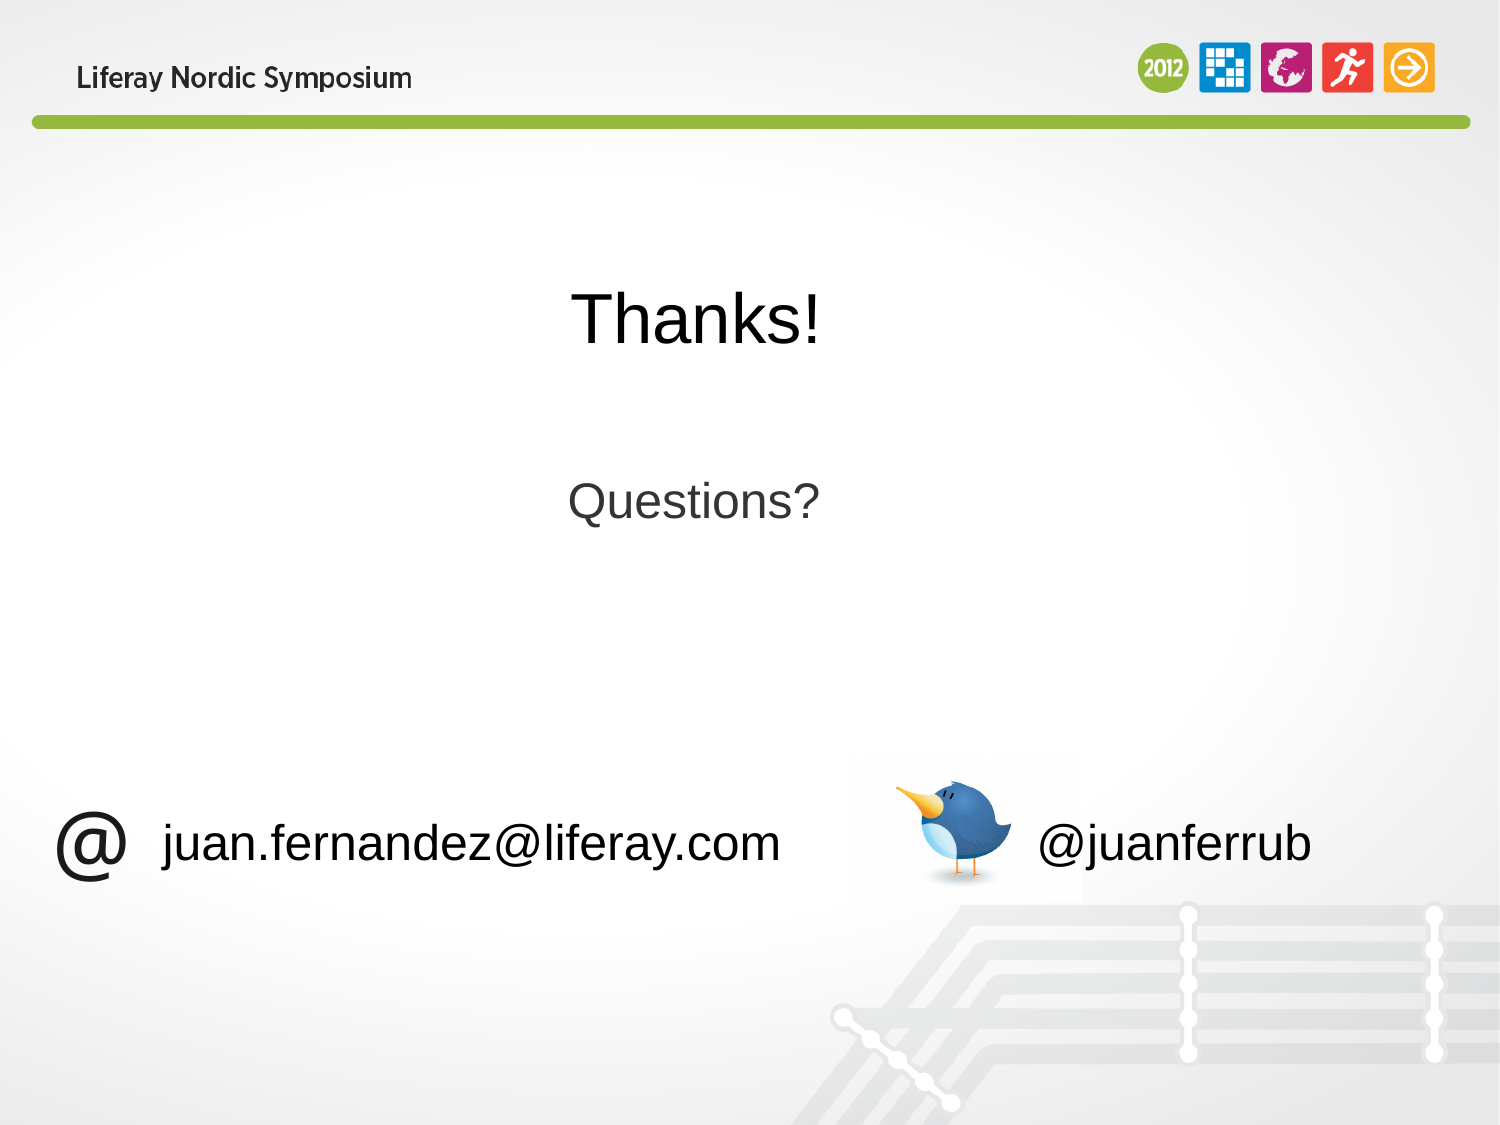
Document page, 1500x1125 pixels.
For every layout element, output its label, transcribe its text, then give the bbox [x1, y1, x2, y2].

text_box @juanferrub [1021, 803, 1406, 874]
picture [0, 0, 1500, 1125]
text_box juan.fernandez@liferay.com [147, 803, 798, 898]
text_box @ [41, 786, 134, 892]
title Thanks! [555, 265, 845, 391]
list Questions? [552, 460, 857, 591]
